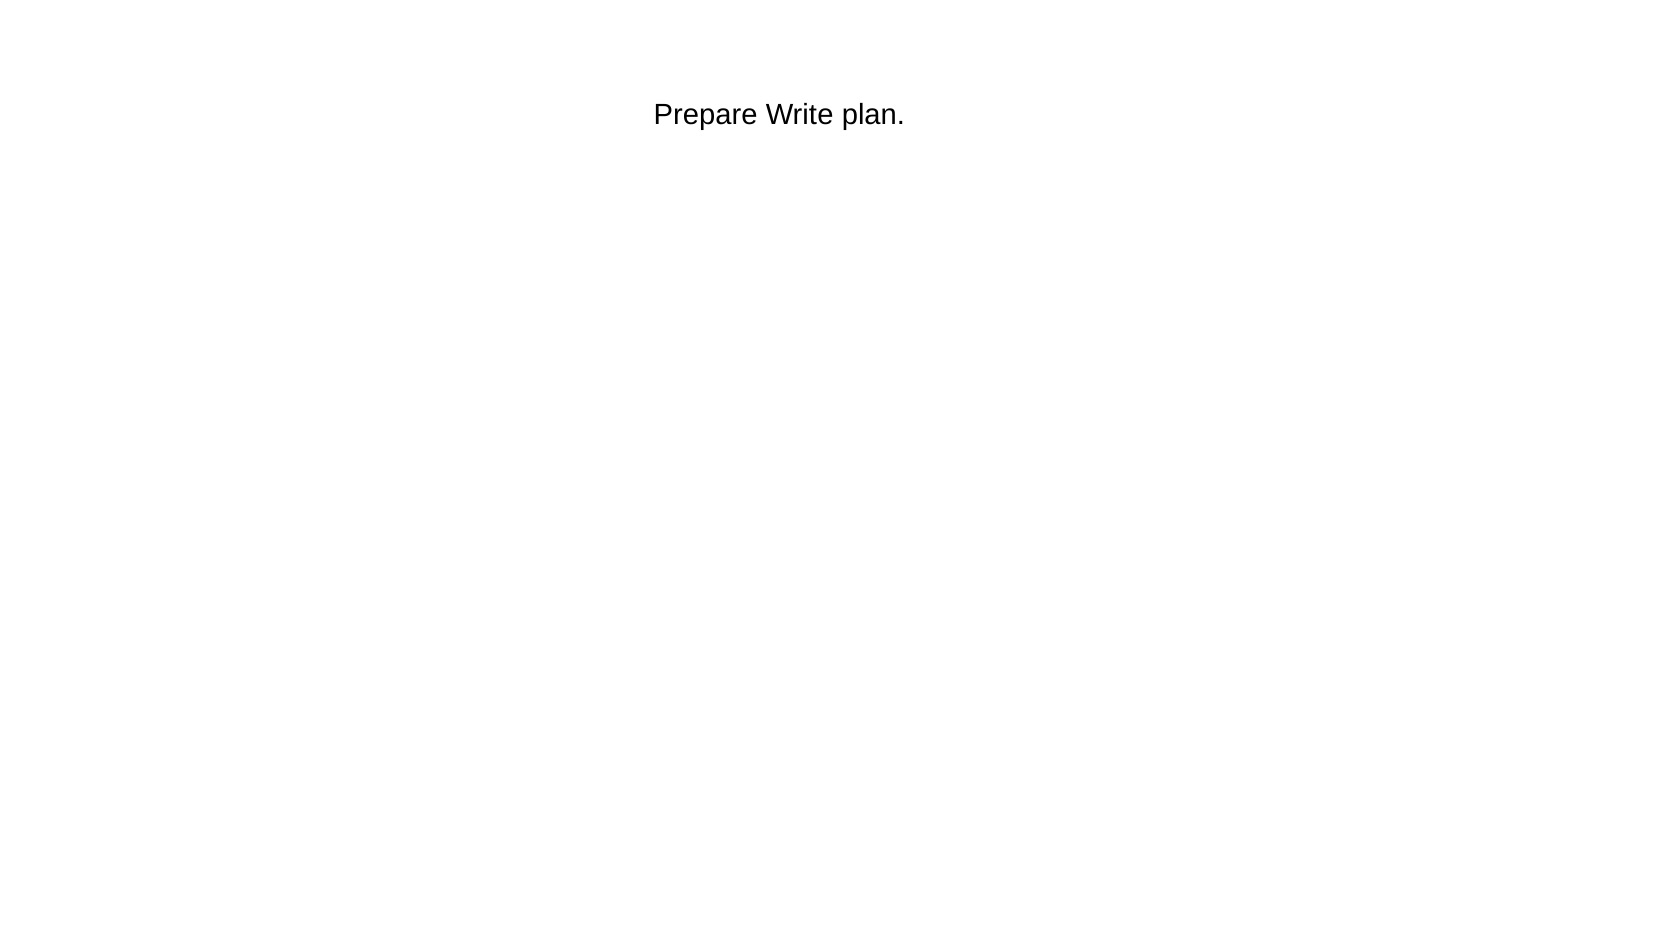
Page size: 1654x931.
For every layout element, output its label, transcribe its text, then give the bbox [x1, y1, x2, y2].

title Prepare Write plan. [614, 88, 945, 141]
